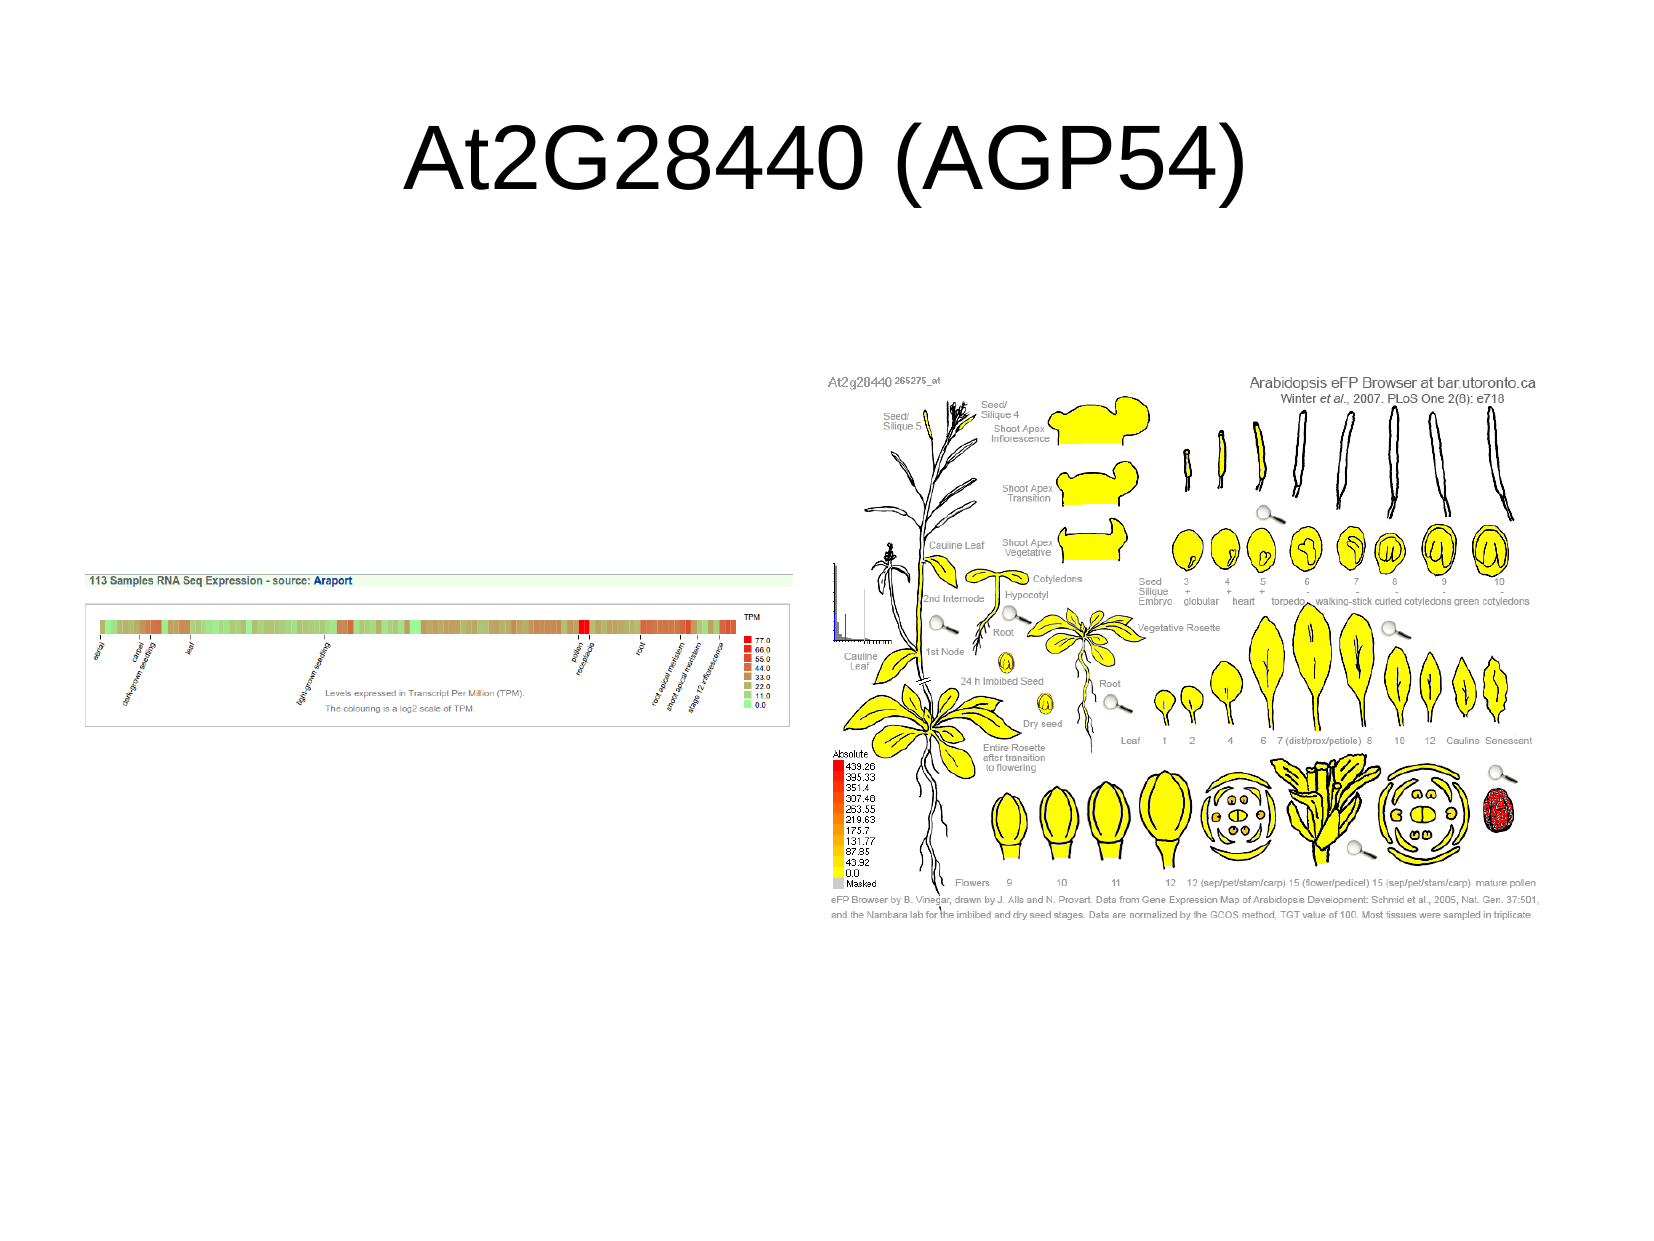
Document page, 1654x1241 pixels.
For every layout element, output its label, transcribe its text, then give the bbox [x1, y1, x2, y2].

picture [828, 374, 1539, 925]
title At2G28440 (AGP54) [82, 49, 1571, 257]
picture [82, 571, 793, 728]
